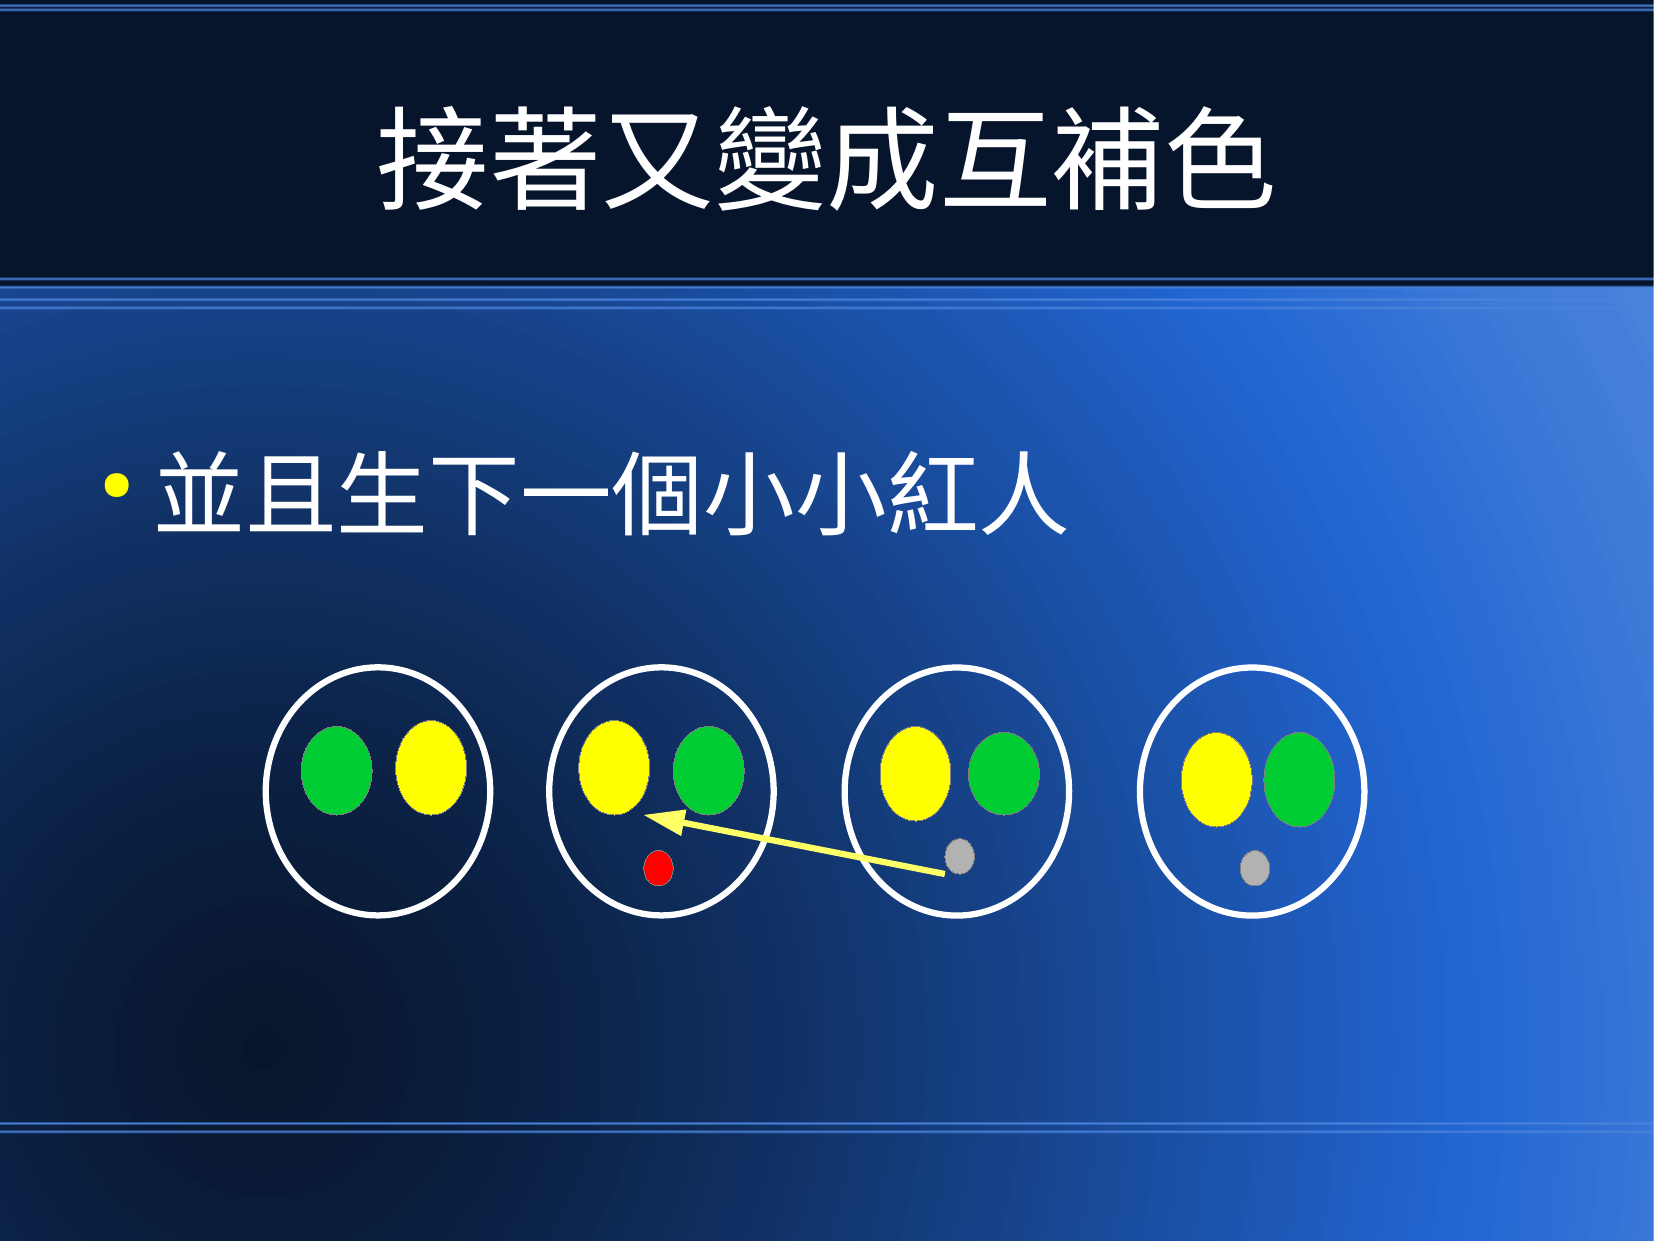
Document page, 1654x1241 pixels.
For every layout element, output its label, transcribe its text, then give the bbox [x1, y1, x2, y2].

text_box [643, 850, 674, 886]
text_box [944, 838, 975, 875]
text_box [578, 720, 650, 816]
picture [0, 0, 1654, 1241]
text_box [673, 726, 745, 816]
text_box [395, 720, 467, 816]
text_box [880, 726, 951, 822]
text_box [301, 726, 373, 816]
title 接著又變成互補色 [82, 49, 1571, 257]
text_box [1240, 850, 1270, 886]
text_box [1263, 732, 1335, 828]
text_box [1181, 732, 1253, 828]
text_box [968, 732, 1040, 816]
list 並且生下一個小小紅人 [82, 355, 1571, 1241]
